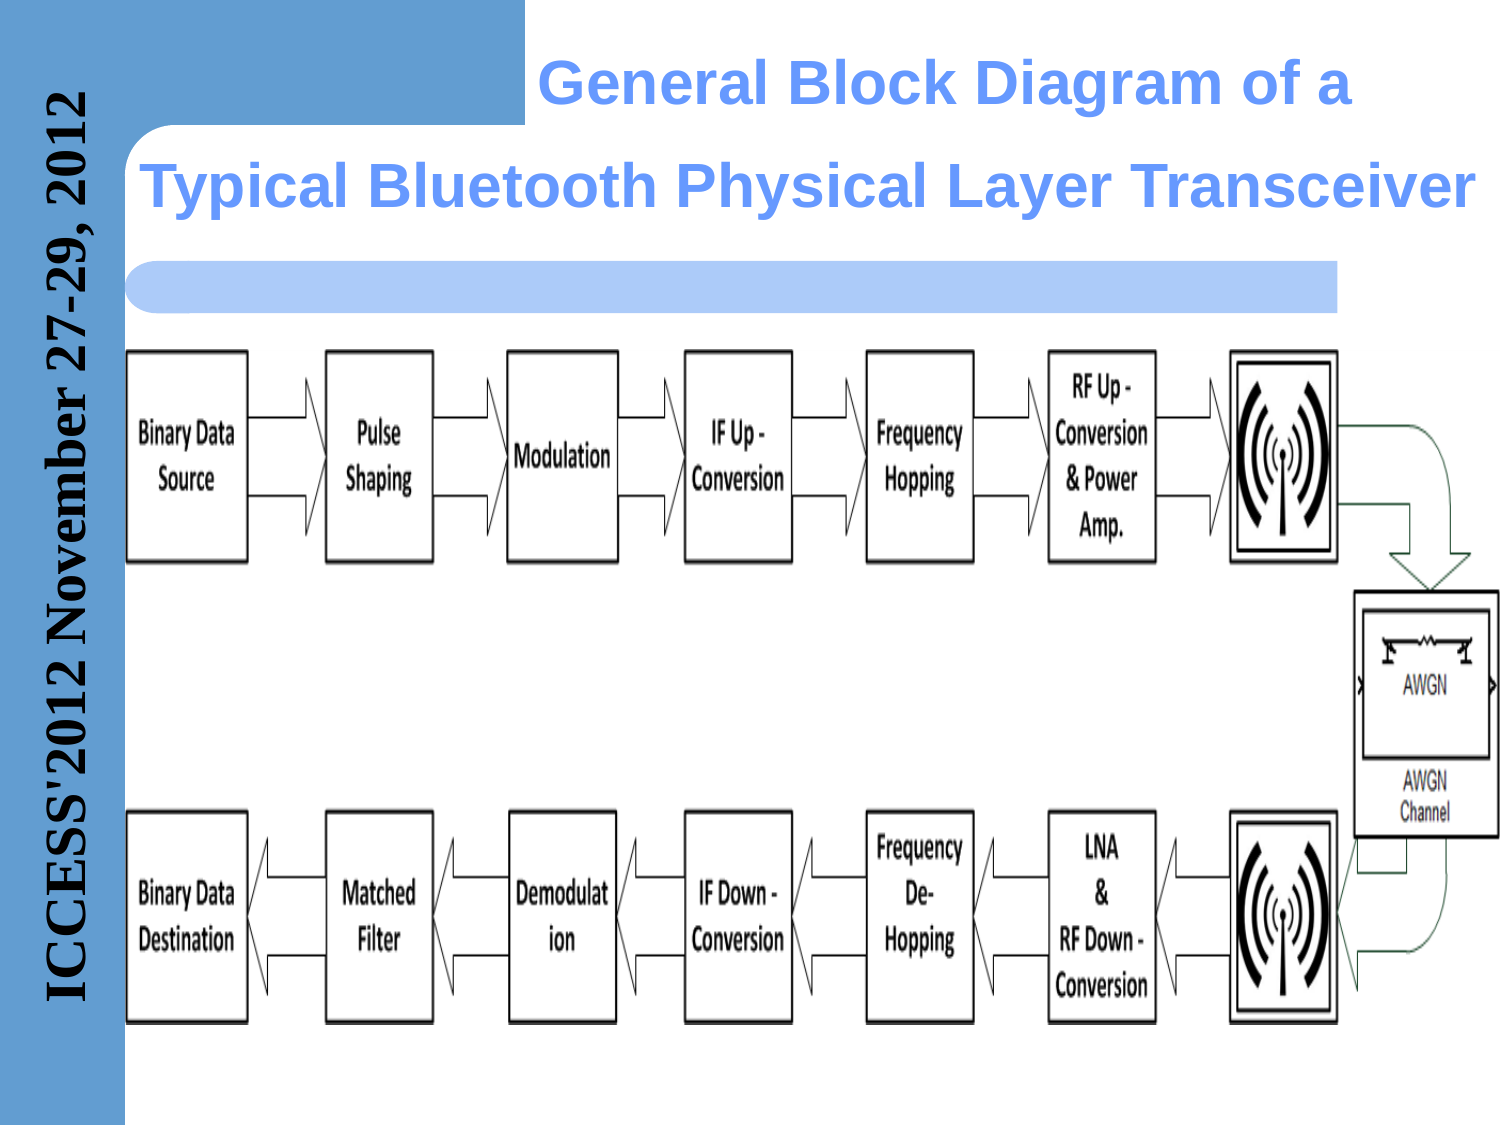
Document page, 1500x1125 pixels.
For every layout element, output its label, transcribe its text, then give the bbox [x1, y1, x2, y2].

picture [125, 349, 1500, 1025]
title General Block Diagram of a [478, 0, 1413, 125]
text_box Typical Bluetooth Physical Layer Transceiver [125, 137, 1500, 228]
